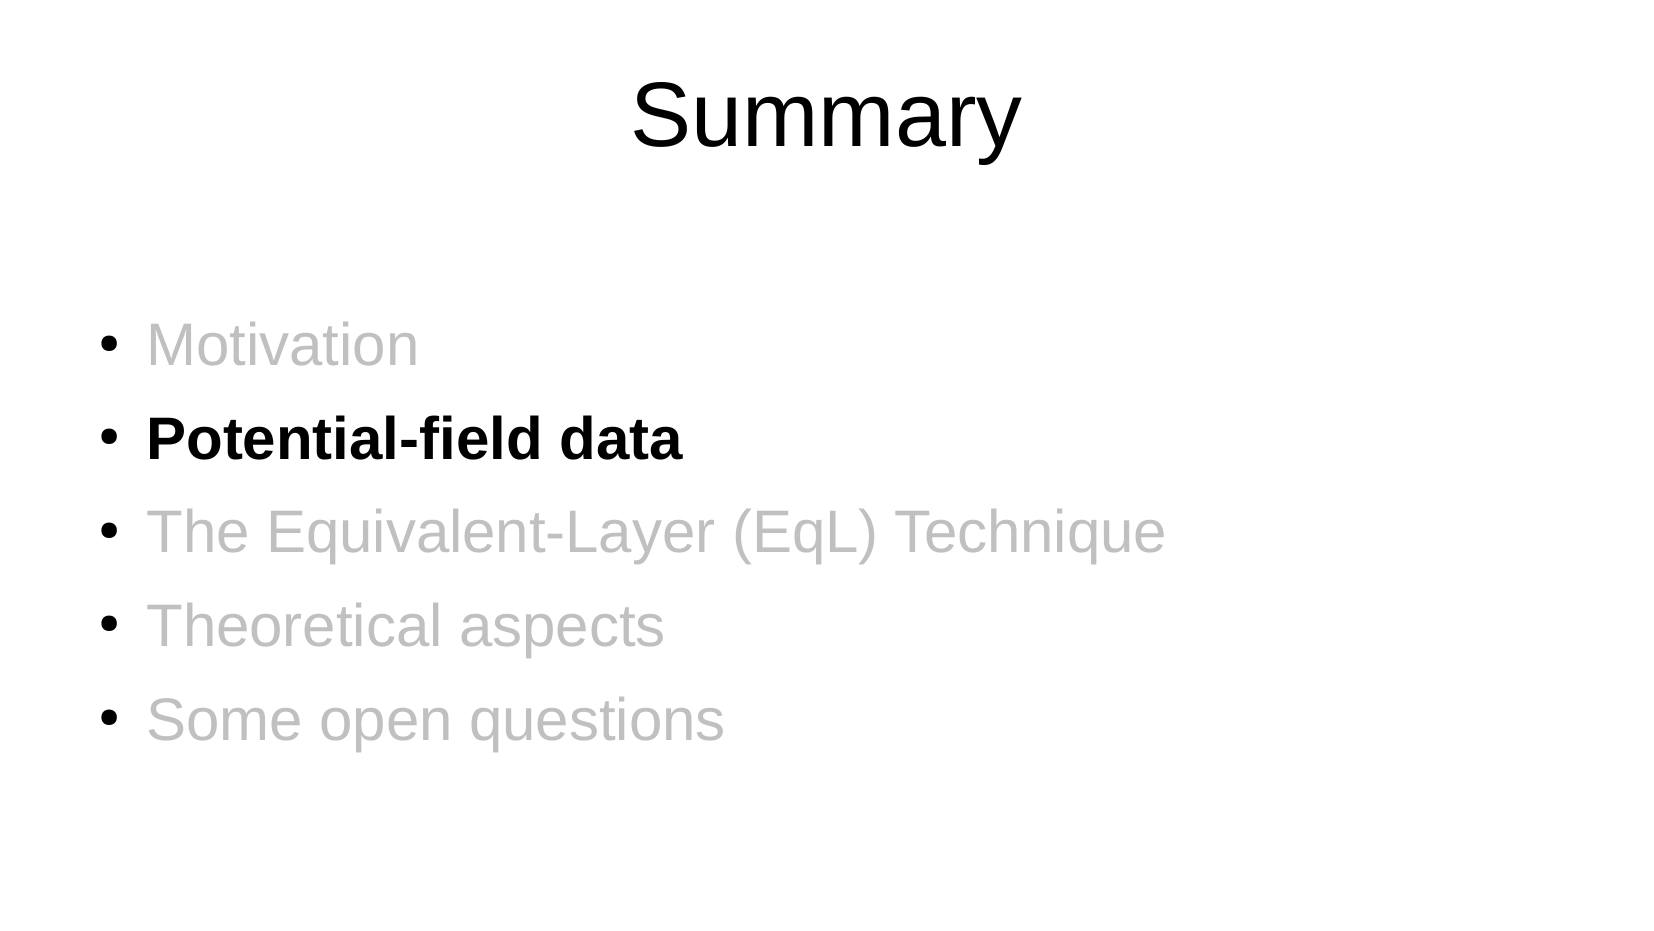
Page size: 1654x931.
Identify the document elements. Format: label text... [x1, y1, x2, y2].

list Motivation Potential-field data The Equivalent-Layer (EqL) Technique Theoretical aspects Some open questions [82, 217, 1571, 758]
title Summary [82, 37, 1571, 193]
